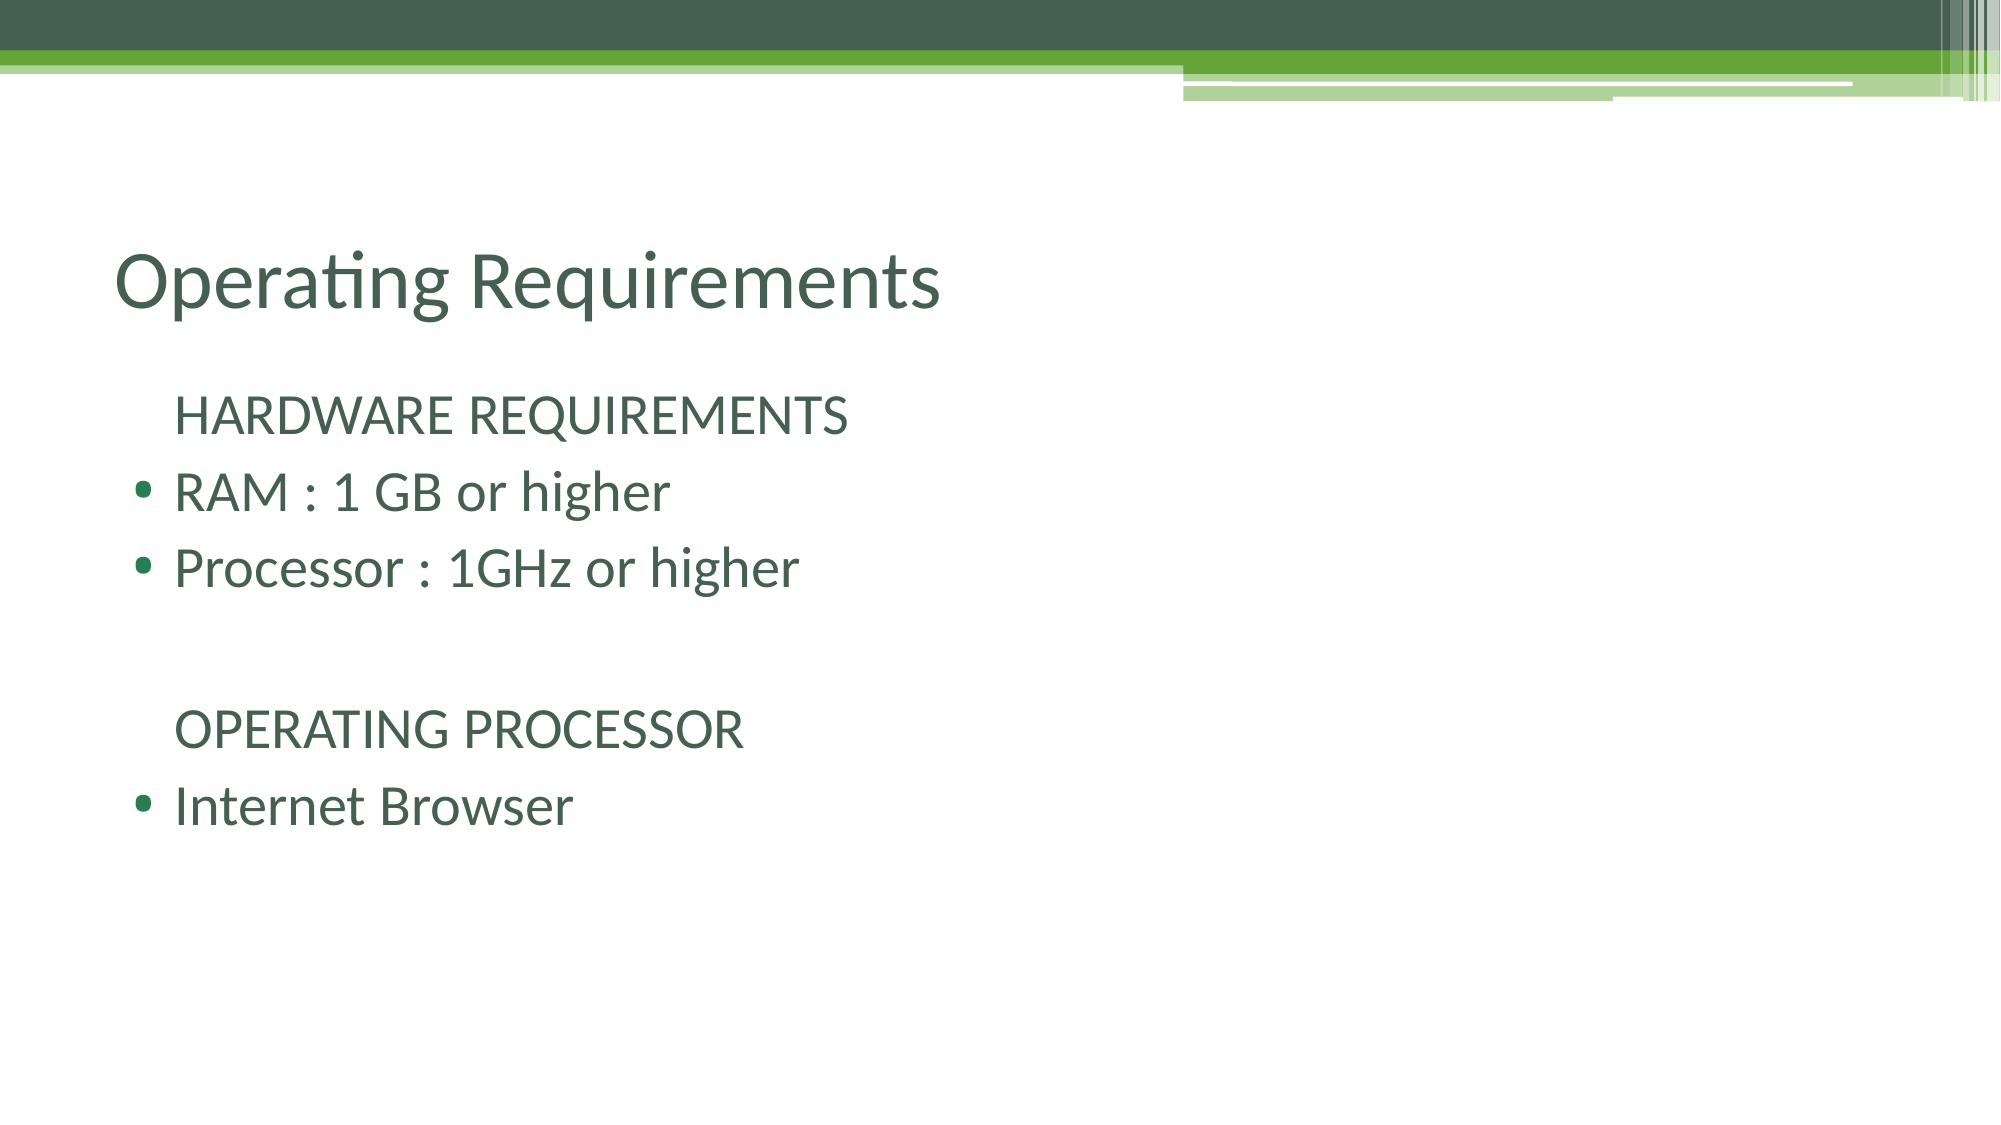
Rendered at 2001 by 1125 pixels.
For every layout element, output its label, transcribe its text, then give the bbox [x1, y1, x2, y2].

title Operating Requirements [99, 187, 1900, 363]
list HARDWARE REQUIREMENTS RAM : 1 GB or higher Processor : 1GHz or higher OPERATING PROCESSOR Internet Browser [99, 368, 1900, 1079]
